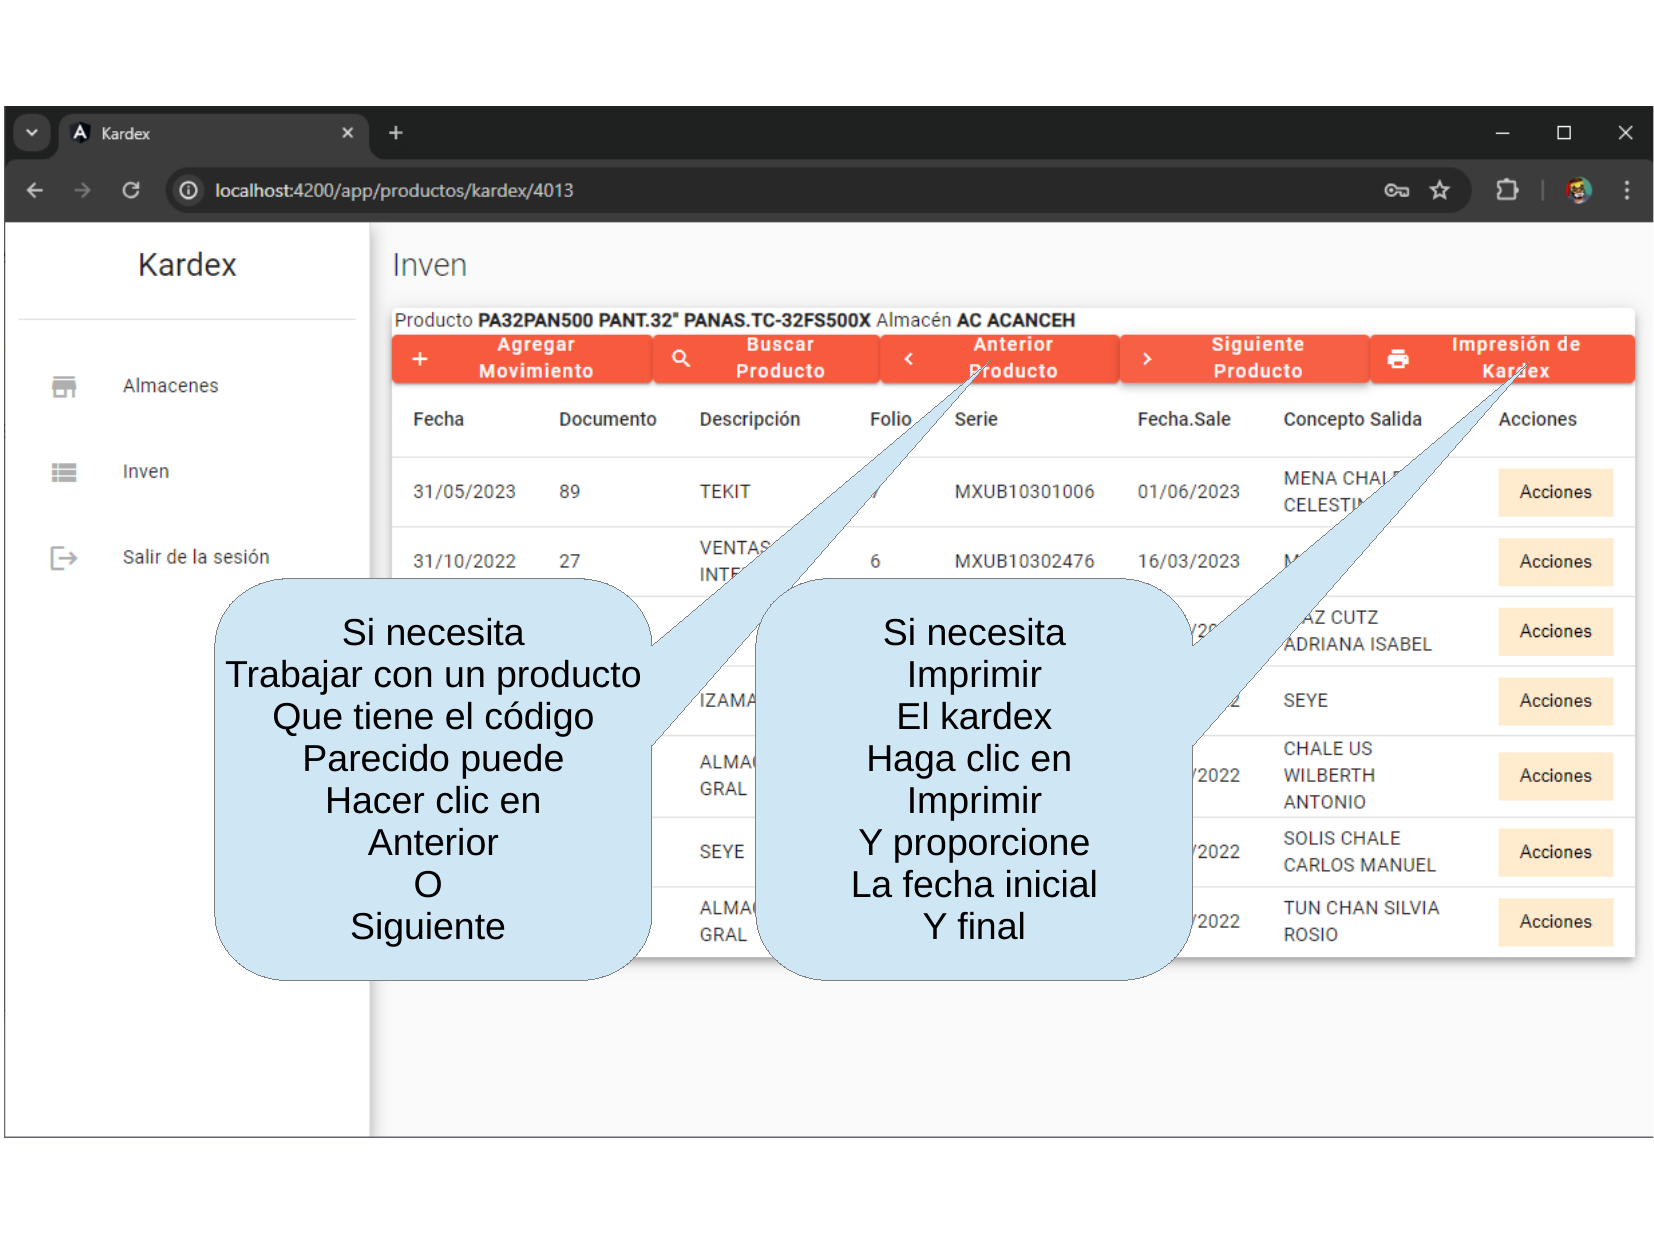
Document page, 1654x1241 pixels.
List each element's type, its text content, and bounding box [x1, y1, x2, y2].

picture [4, 106, 1654, 1138]
text_box Si necesita Trabajar con un producto Que tiene el código Parecido puede Hacer clic en Anterior O Siguiente [214, 360, 991, 981]
text_box Si necesita Imprimir El kardex Haga clic en Imprimir Y proporcione La fecha inicial Y final [755, 360, 1532, 981]
